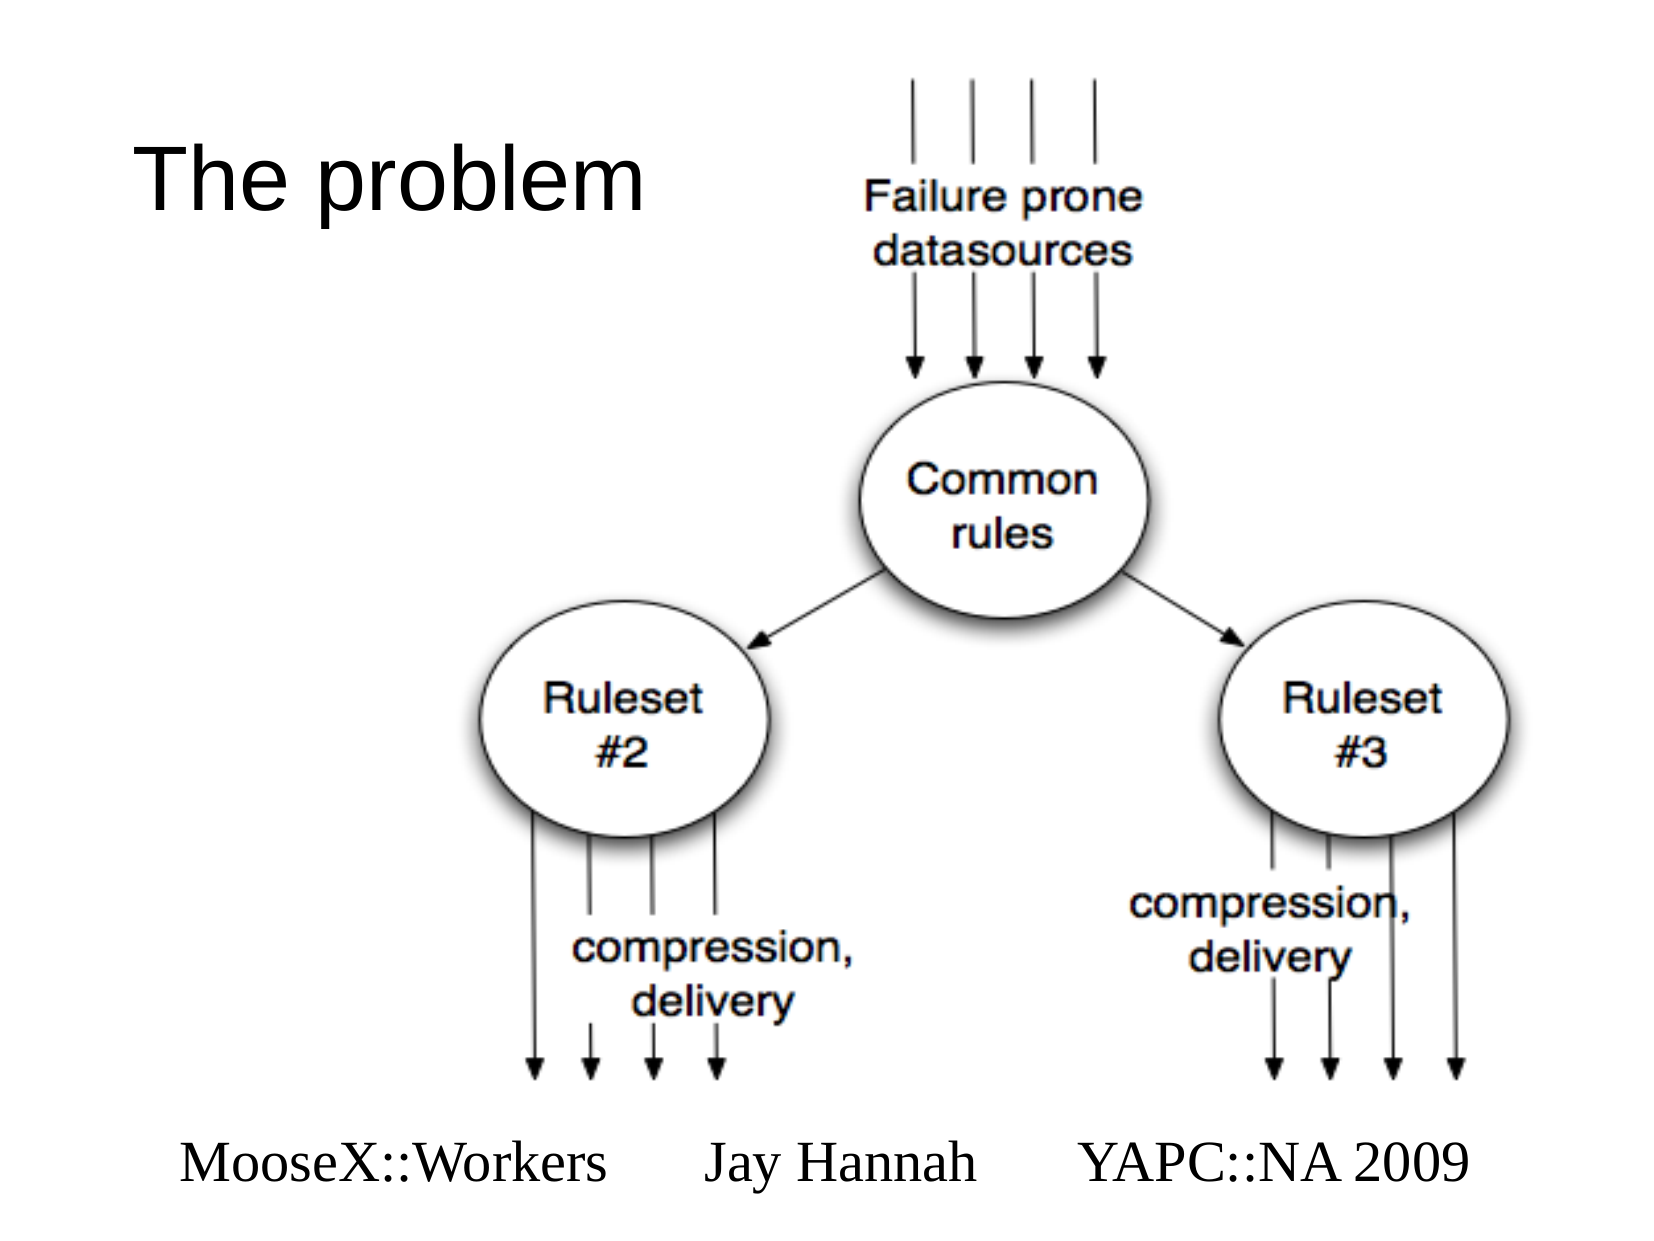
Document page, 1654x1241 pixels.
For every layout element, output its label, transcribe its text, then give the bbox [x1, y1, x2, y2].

title The problem [75, 75, 705, 283]
picture [450, 74, 1538, 1088]
